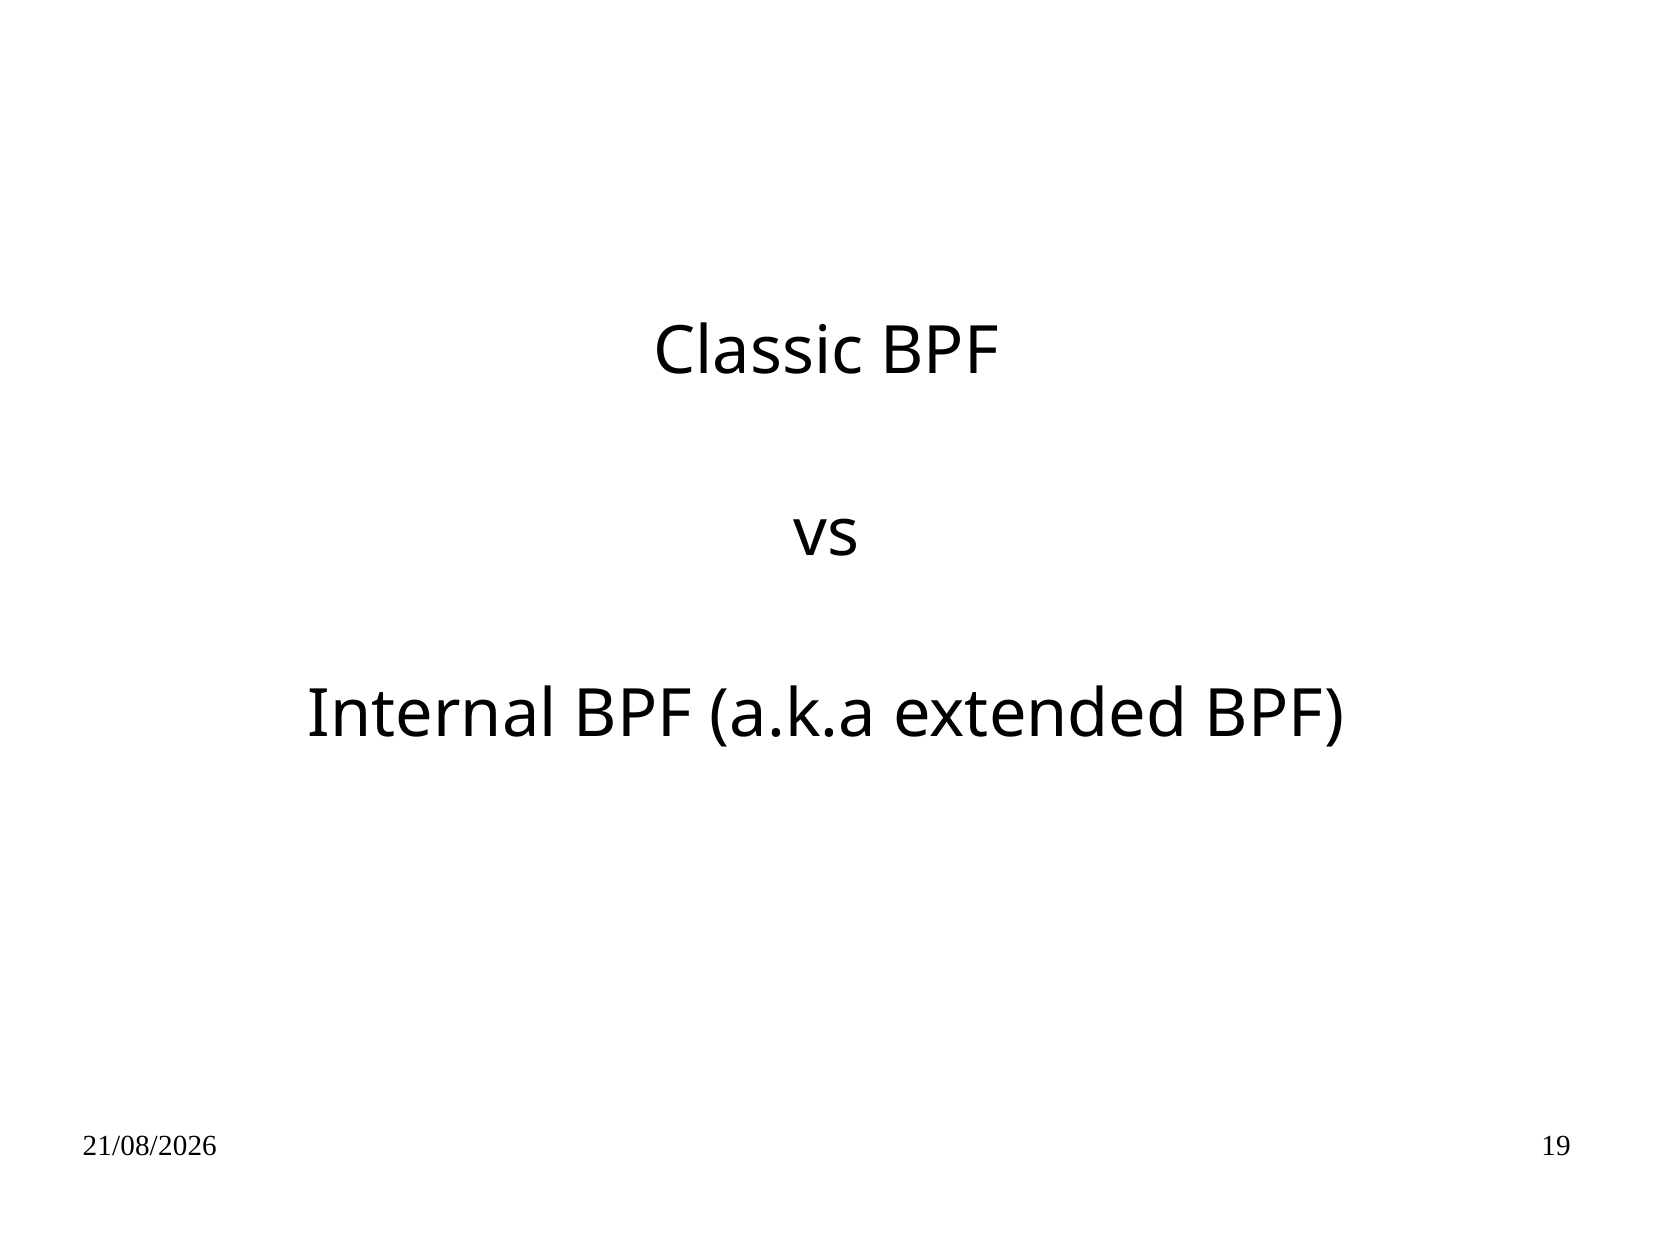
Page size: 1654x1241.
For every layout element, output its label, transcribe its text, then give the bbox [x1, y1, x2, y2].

subtitle Classic BPF vs Internal BPF (a.k.a extended BPF) [82, 49, 1571, 1010]
